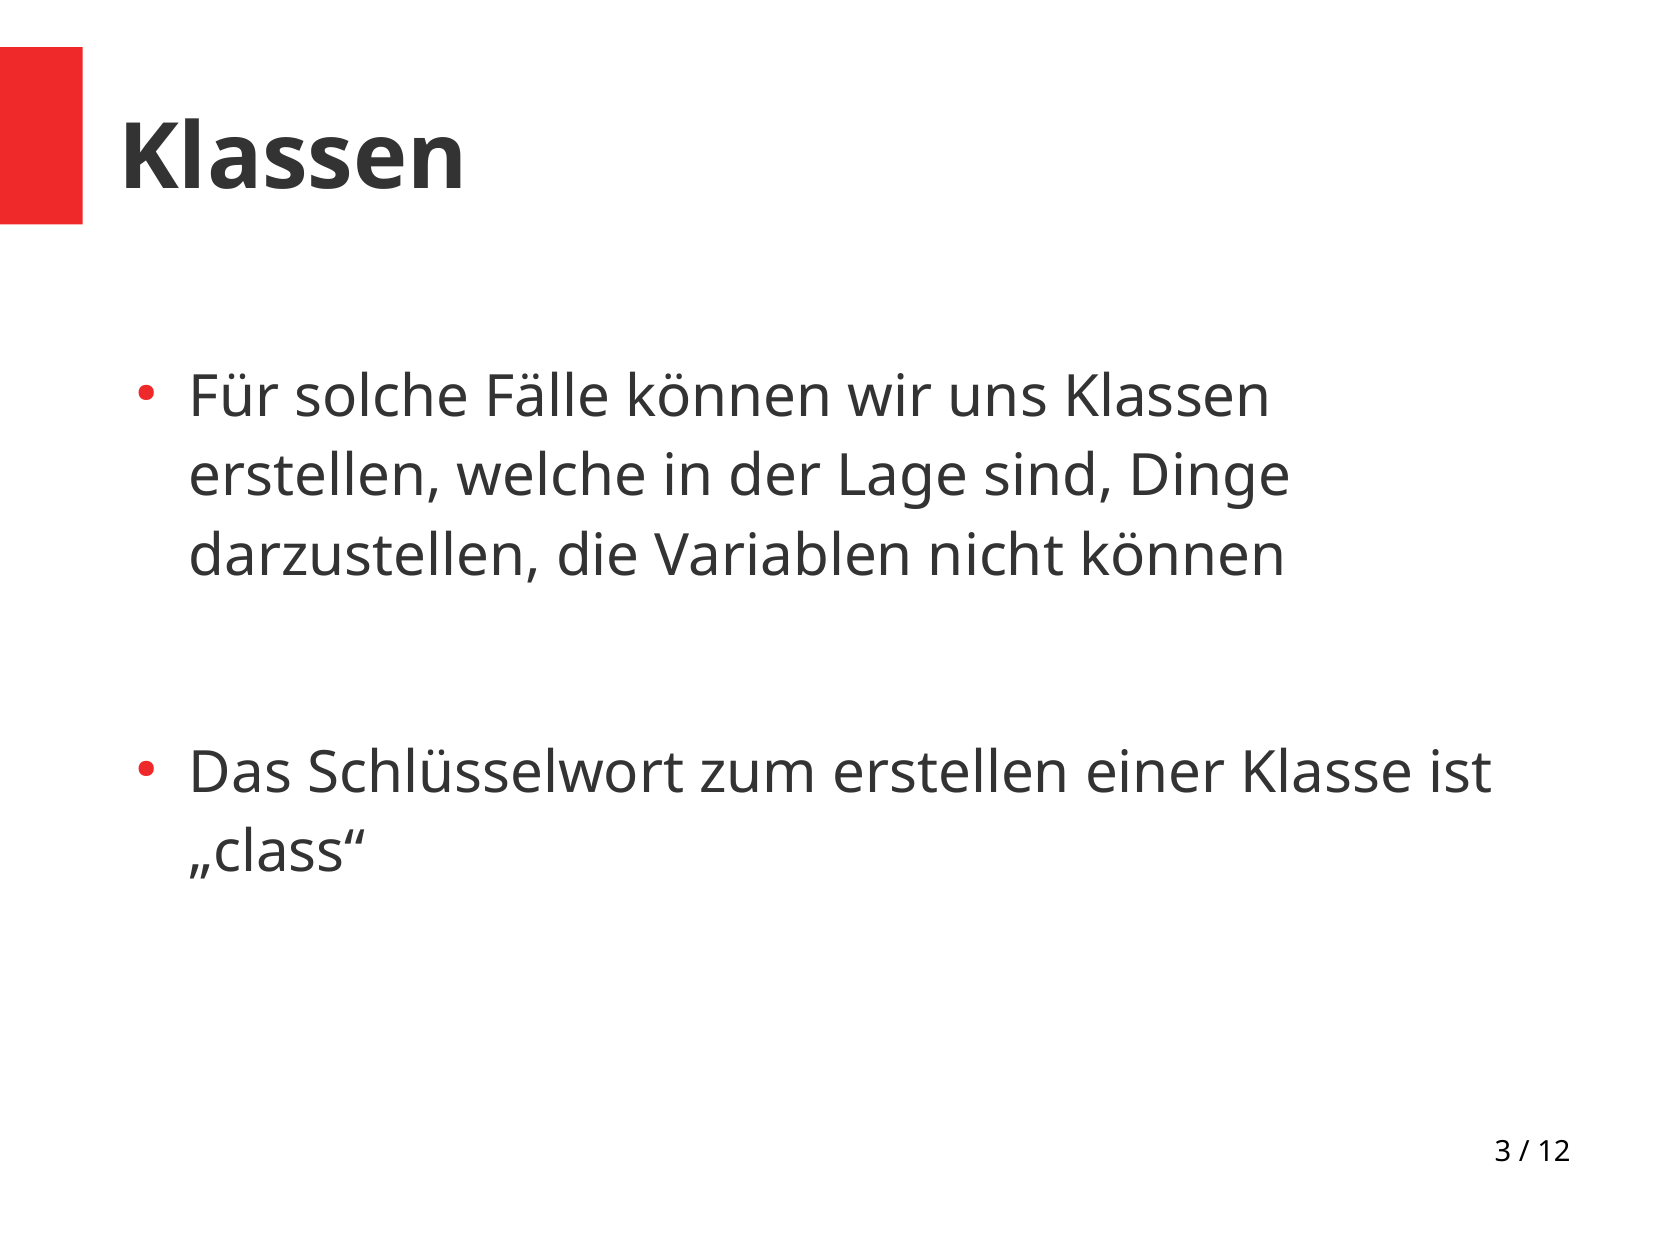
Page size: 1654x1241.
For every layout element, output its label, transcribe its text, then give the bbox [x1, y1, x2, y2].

list Für solche Fälle können wir uns Klassen erstellen, welche in der Lage sind, Dinge darzustellen, die Variablen nicht können Das Schlüsselwort zum erstellen einer Klasse ist „class“ [118, 354, 1536, 1074]
title Klassen [118, 49, 1571, 257]
